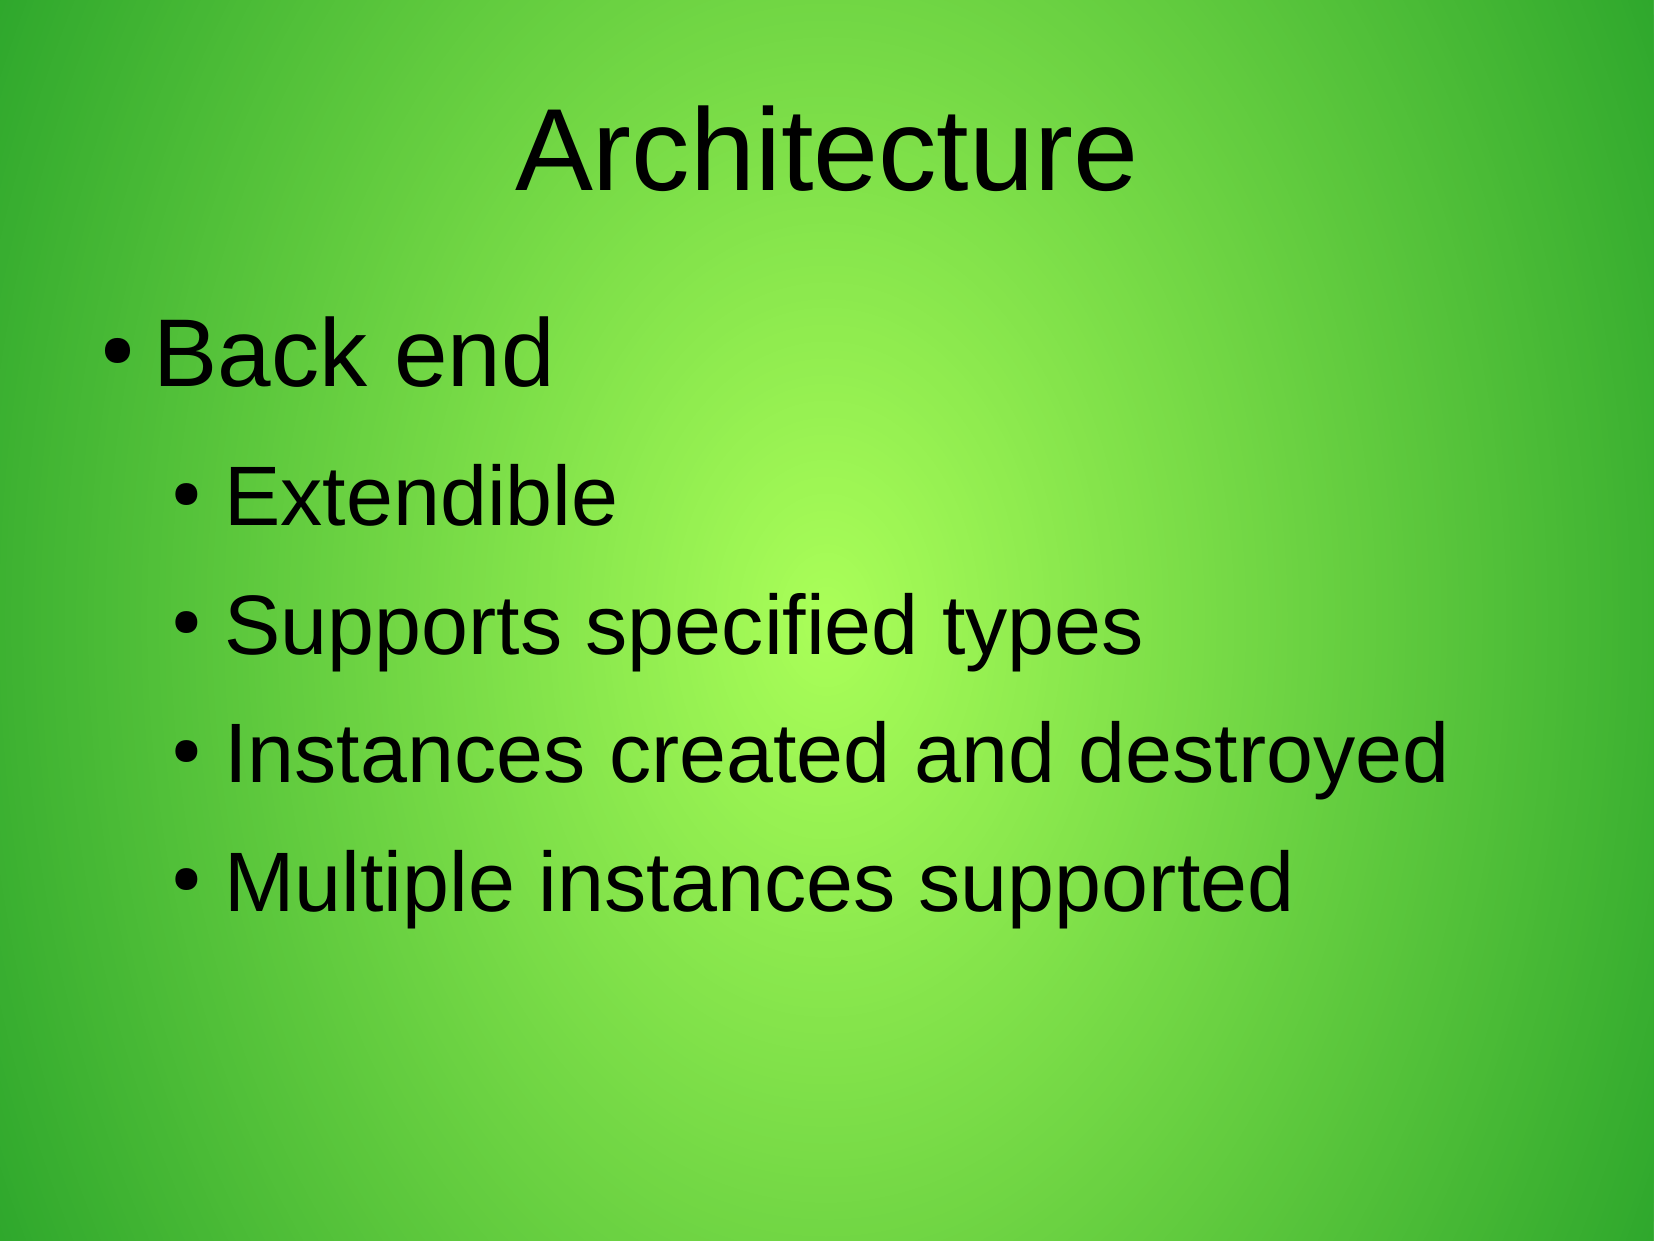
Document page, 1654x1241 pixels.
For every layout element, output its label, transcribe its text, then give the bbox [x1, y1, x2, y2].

title Architecture [82, 47, 1571, 252]
list Back end Extendible Supports specified types Instances created and destroyed Multiple instances supported [82, 299, 1571, 1019]
